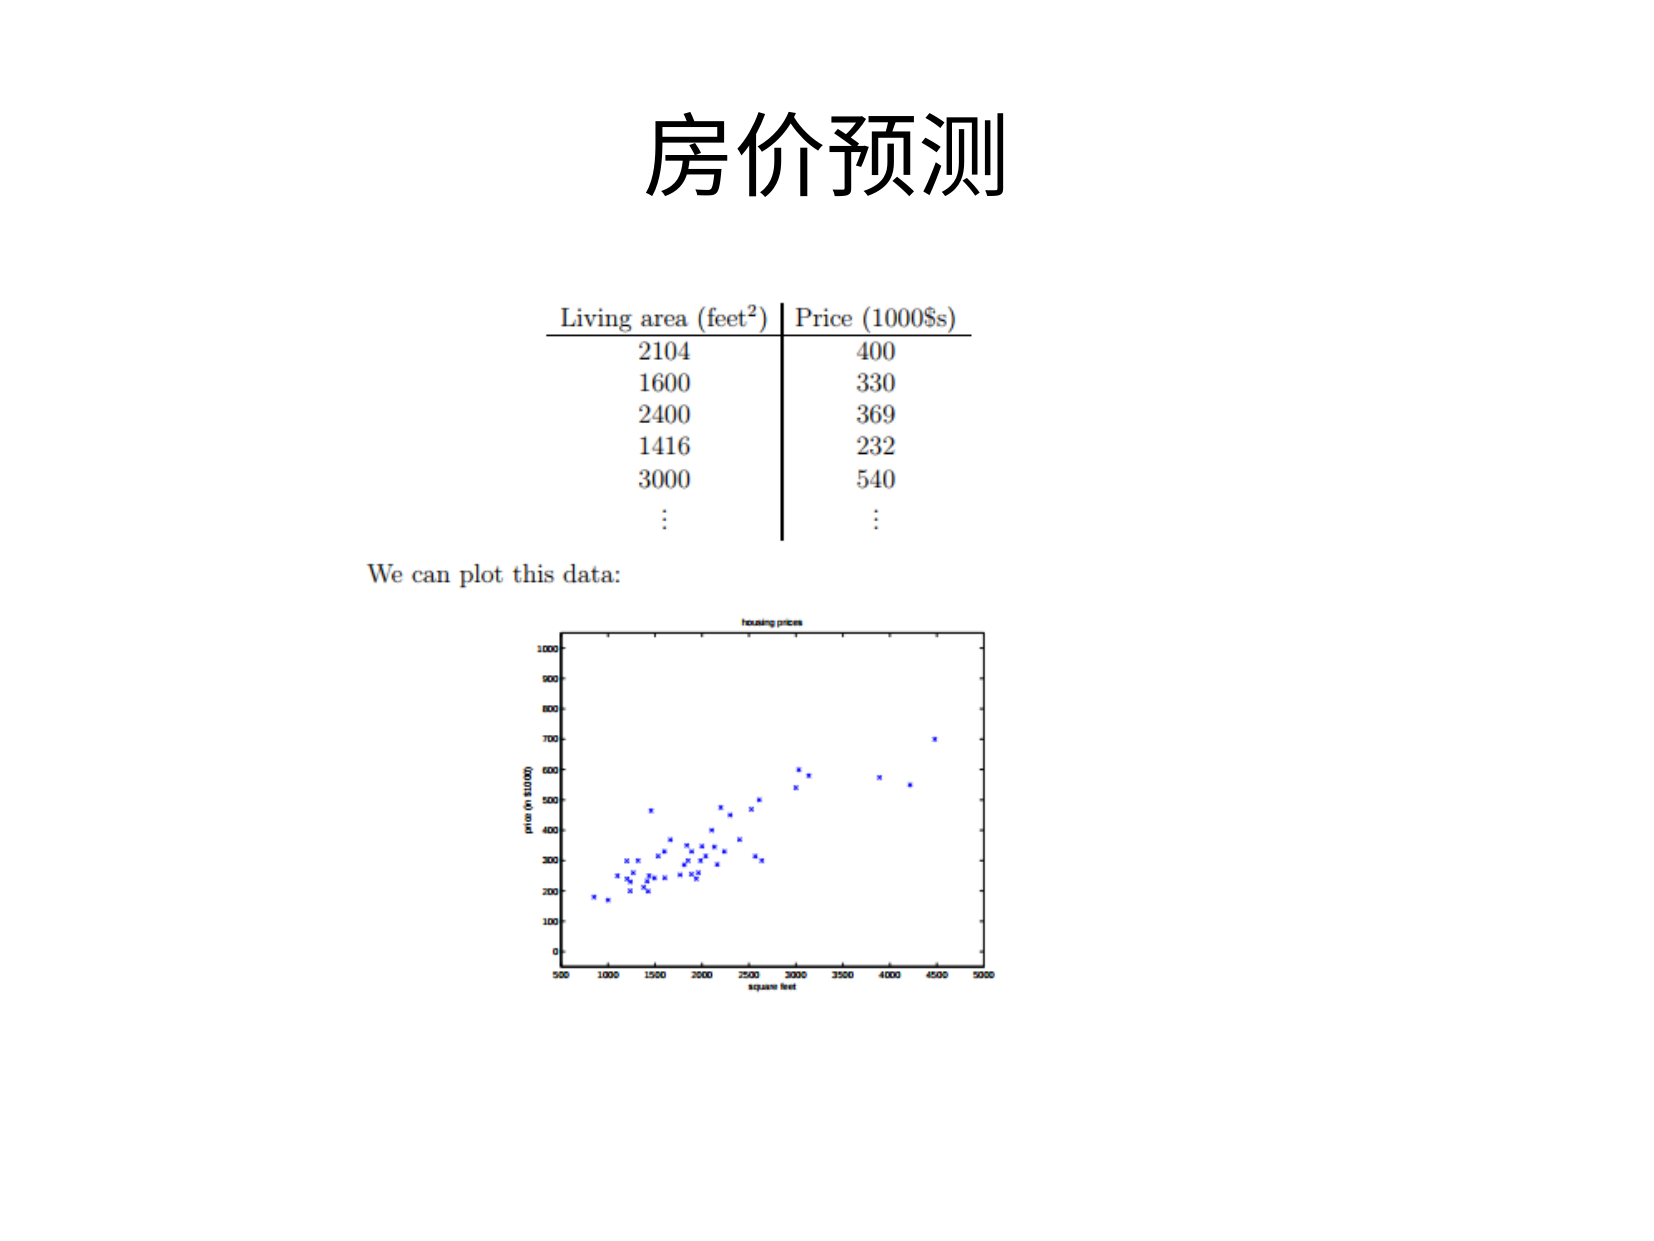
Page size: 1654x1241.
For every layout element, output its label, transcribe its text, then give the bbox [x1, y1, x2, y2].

picture [314, 290, 1339, 1010]
text_box 房价预测 [82, 49, 1571, 257]
